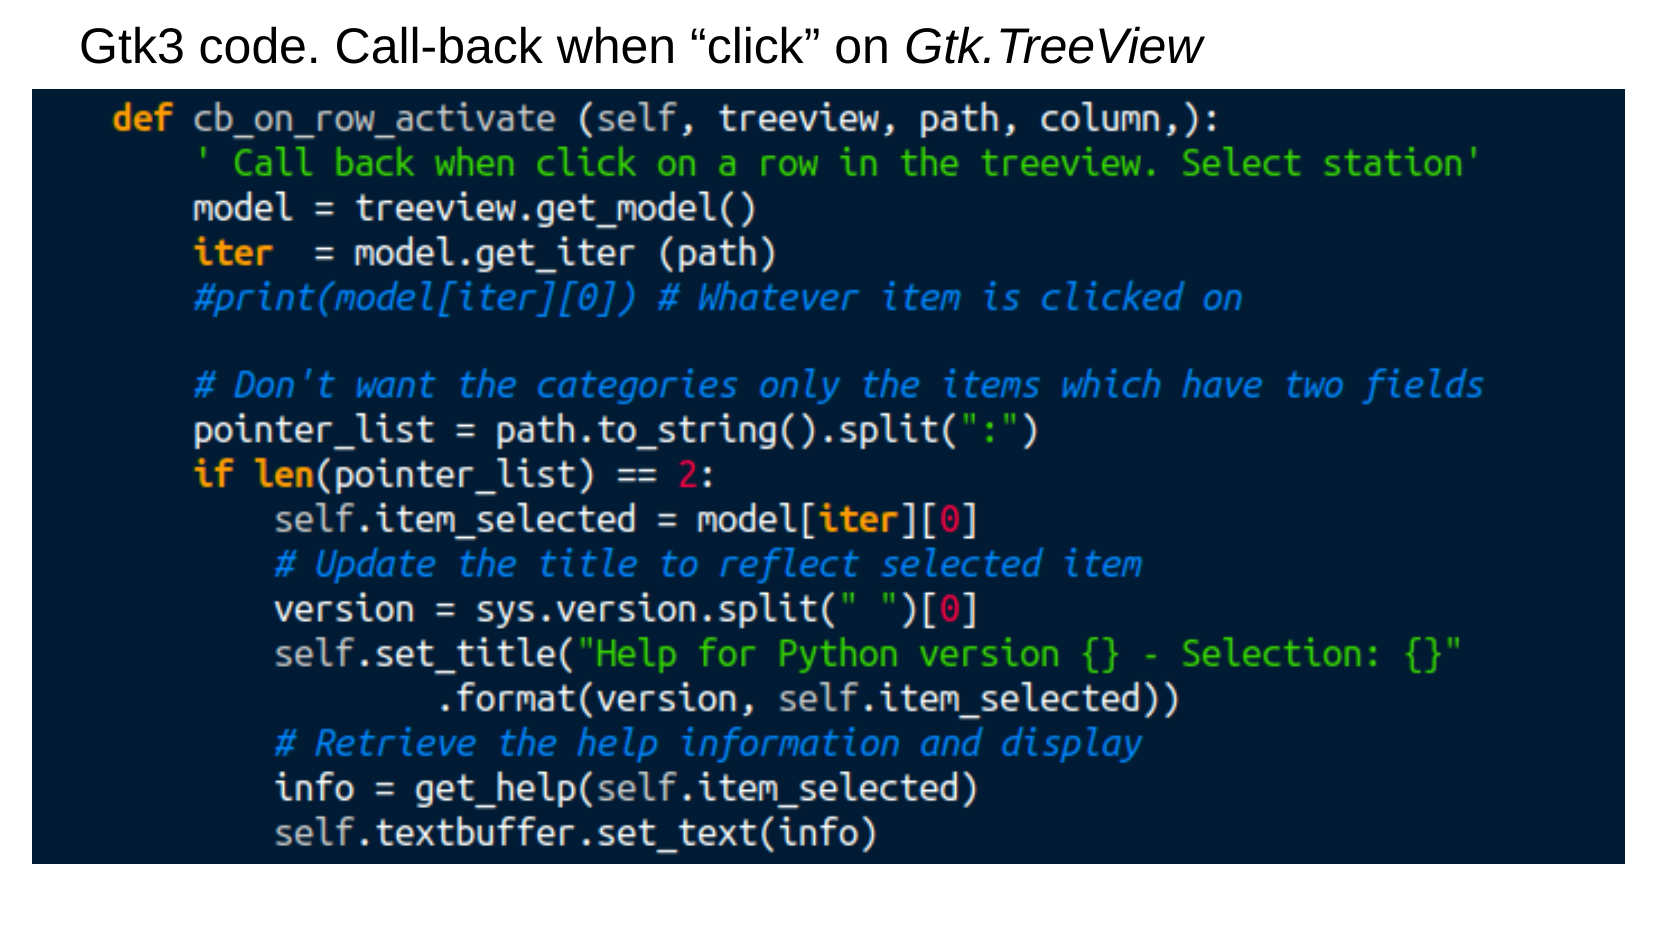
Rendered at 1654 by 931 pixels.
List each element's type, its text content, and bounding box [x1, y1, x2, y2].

picture [32, 89, 1625, 864]
list Gtk3 code. Call-back when “click” on Gtk.TreeView [79, 18, 1632, 131]
